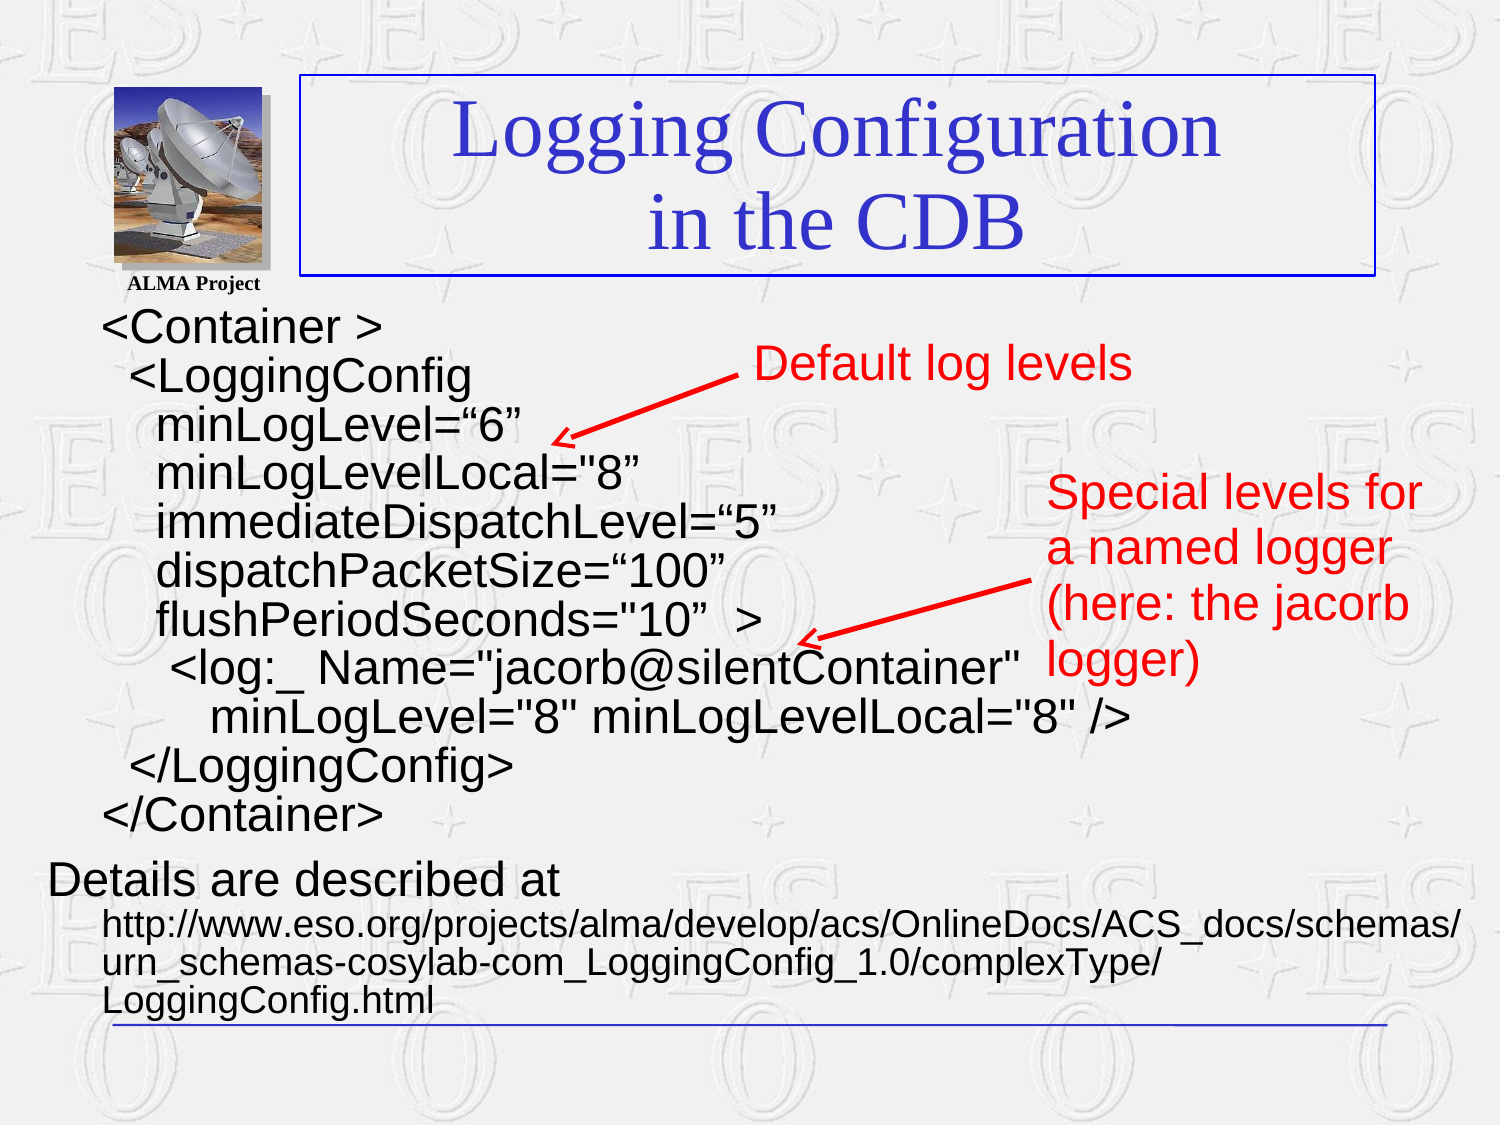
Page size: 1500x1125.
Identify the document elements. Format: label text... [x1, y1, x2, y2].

text_box Special levels for a named logger (here: the jacorb logger) [1031, 456, 1463, 704]
title Logging Configuration in the CDB [299, 74, 1375, 276]
list <Container > <LoggingConfig minLogLevel=“6” minLogLevelLocal="8” immediateDispatchLevel=“5” dispatchPacketSize=“100” flushPeriodSeconds="10” > <log:_ Name="jacorb@silentContainer" minLogLevel="8" minLogLevelLocal="8" /> </LoggingConfig> </Container> Details are described at http://www.eso.org/projects/alma/develop/acs/OnlineDocs/ACS_docs/schemas/urn_schemas-cosylab-com_LoggingConfig_1.0/complexType/LoggingConfig.html [46, 304, 1477, 1027]
picture [0, 0, 1500, 1125]
text_box Default log levels [738, 328, 1170, 397]
